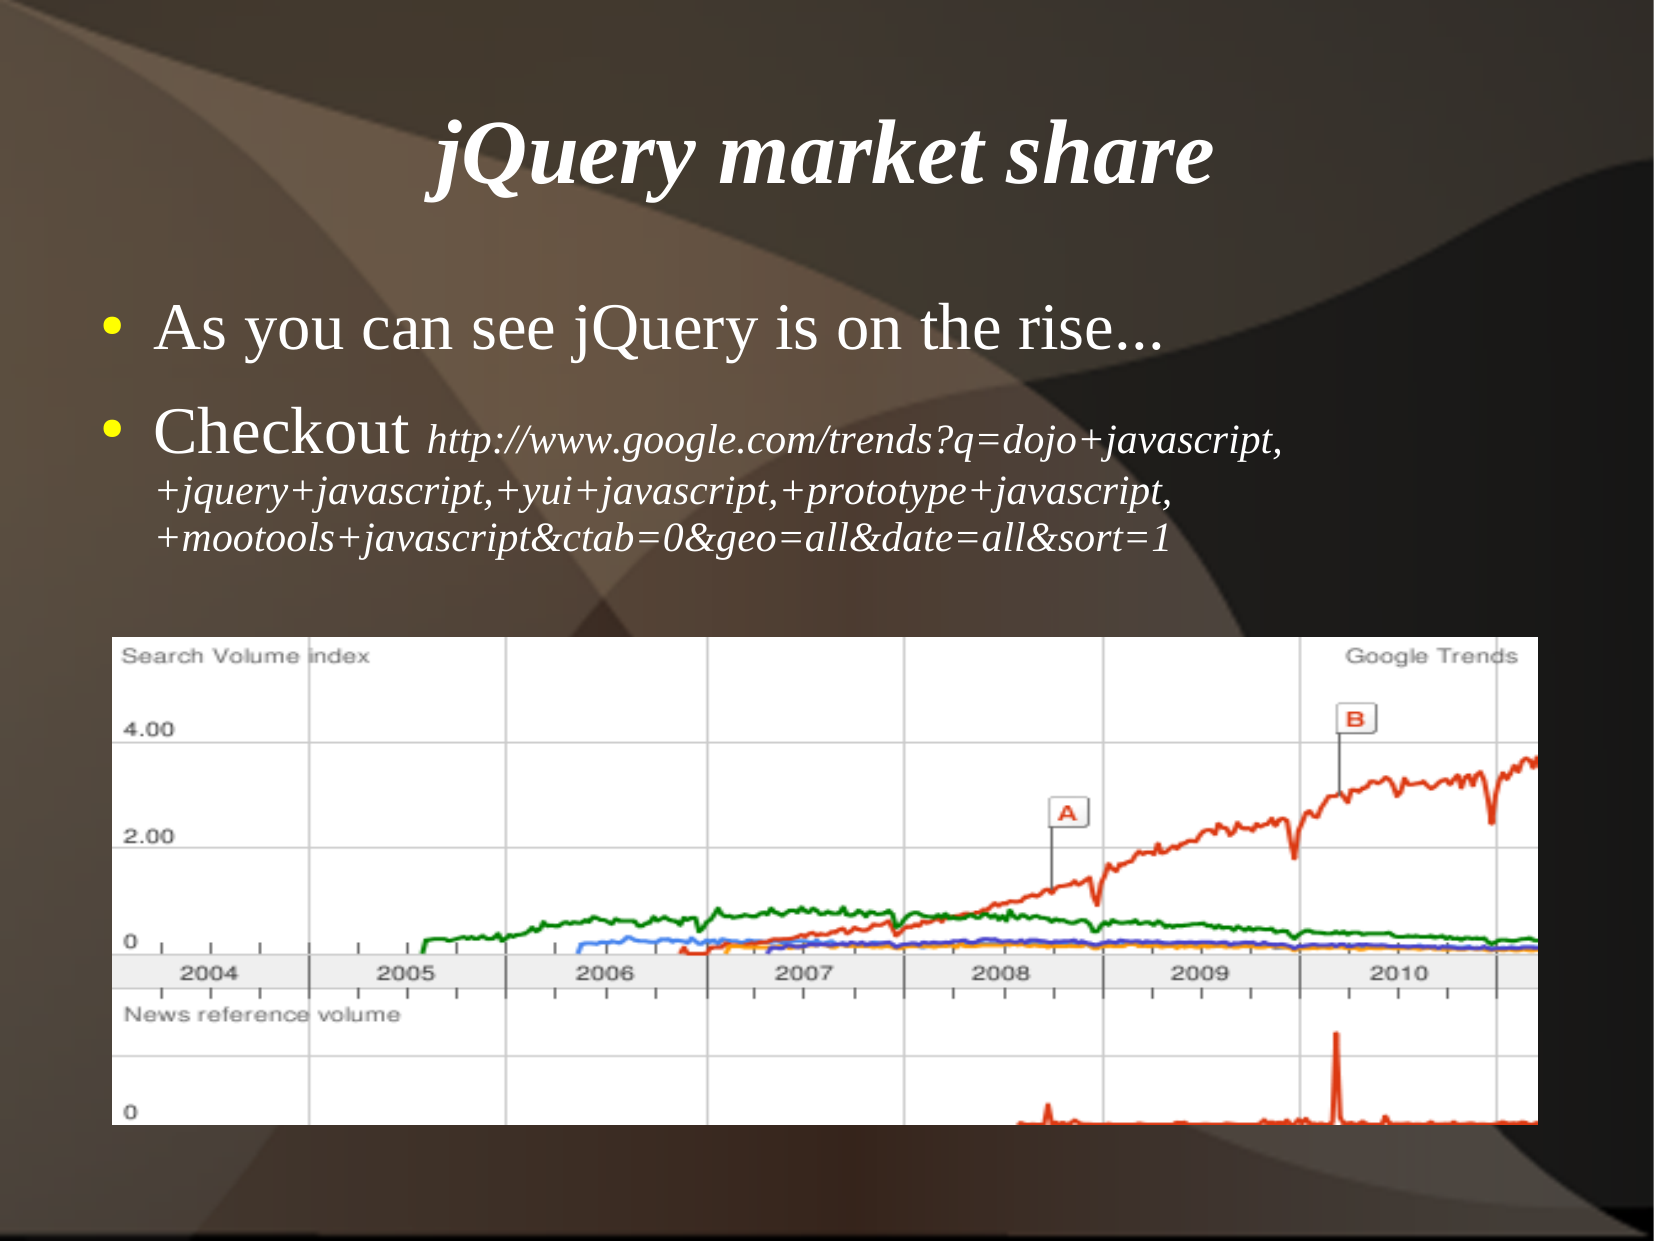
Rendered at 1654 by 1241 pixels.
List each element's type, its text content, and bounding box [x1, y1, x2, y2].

title jQuery market share [82, 56, 1571, 250]
picture [0, 0, 1654, 1241]
list As you can see jQuery is on the rise... Checkout http://www.google.com/trends?q=dojo+javascript,+jquery+javascript,+yui+javascript,+prototype+javascript,+mootools+javascript&ctab=0&geo=all&date=all&sort=1 [82, 290, 1571, 1094]
